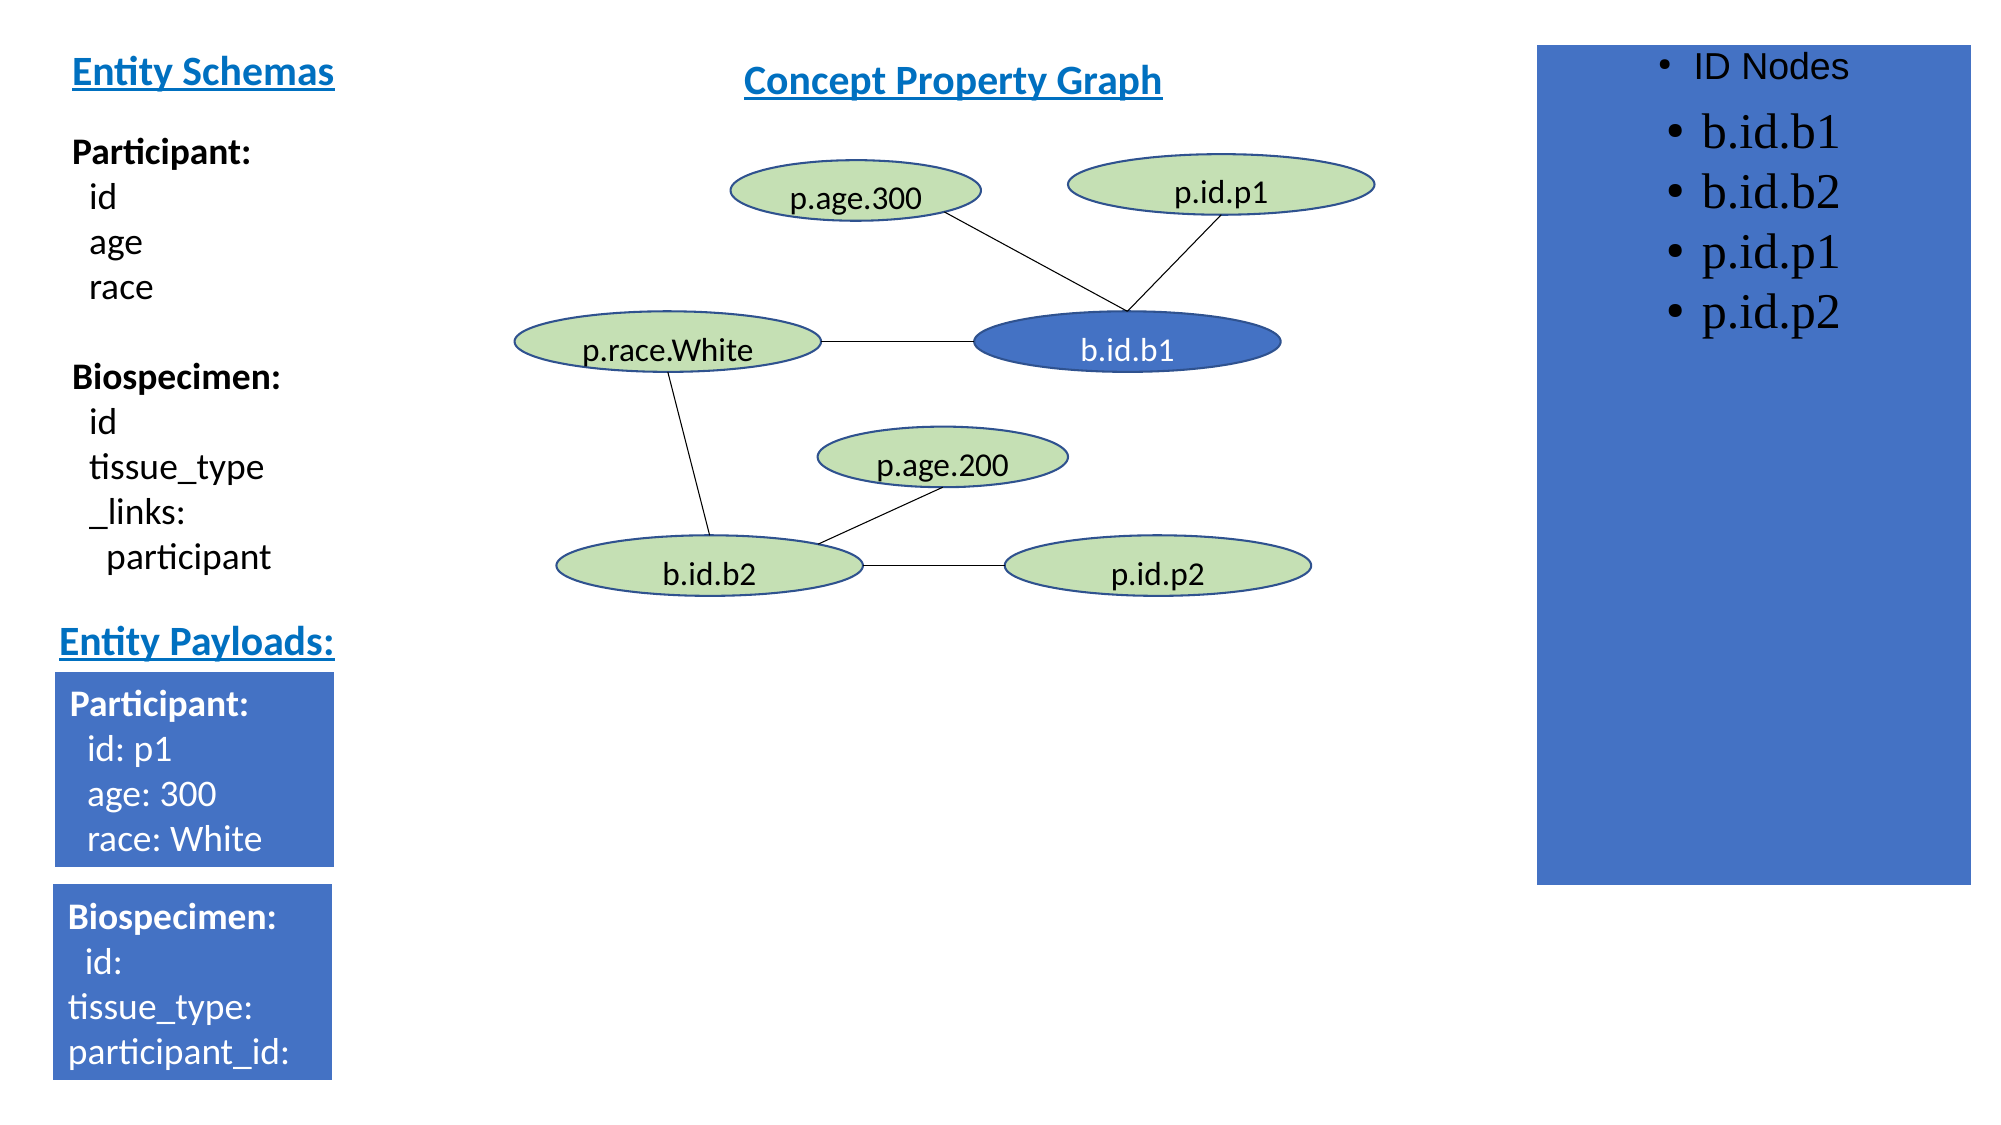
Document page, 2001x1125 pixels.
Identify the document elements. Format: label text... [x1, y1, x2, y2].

text_box p.age.200 [817, 426, 1069, 488]
table_cell [1537, 465, 1971, 525]
table_cell p.id.p1 [1537, 225, 1971, 285]
table_cell [1537, 345, 1971, 405]
text_box Participant: id age race Biospecimen: id tissue_type _links: participant [57, 119, 298, 589]
table_cell b.id.b2 [1537, 165, 1971, 225]
table_cell [1537, 765, 1971, 825]
text_box Participant: id: p1 age: 300 race: White [55, 672, 334, 867]
text_box p.id.p1 [1068, 154, 1375, 215]
table_cell b.id.b1 [1537, 105, 1971, 165]
table_header ID Nodes [1537, 45, 1971, 105]
table_cell [1537, 405, 1971, 465]
text_box Concept Property Graph [729, 45, 1182, 111]
text_box b.id.b2 [556, 535, 863, 596]
table_cell [1537, 825, 1971, 885]
table_cell [1537, 645, 1971, 705]
table_cell [1537, 525, 1971, 585]
text_box b.id.b1 [974, 311, 1281, 372]
text_box p.id.p2 [1004, 535, 1312, 596]
table_cell [1537, 585, 1971, 645]
text_box Entity Schemas [57, 36, 353, 102]
text_box p.age.300 [730, 160, 981, 221]
text_box p.race.White [514, 311, 821, 372]
table_cell p.id.p2 [1537, 285, 1971, 345]
text_box Biospecimen: id: tissue_type: participant_id: [53, 884, 332, 1080]
text_box Entity Payloads: [44, 606, 353, 672]
table_cell [1537, 705, 1971, 765]
